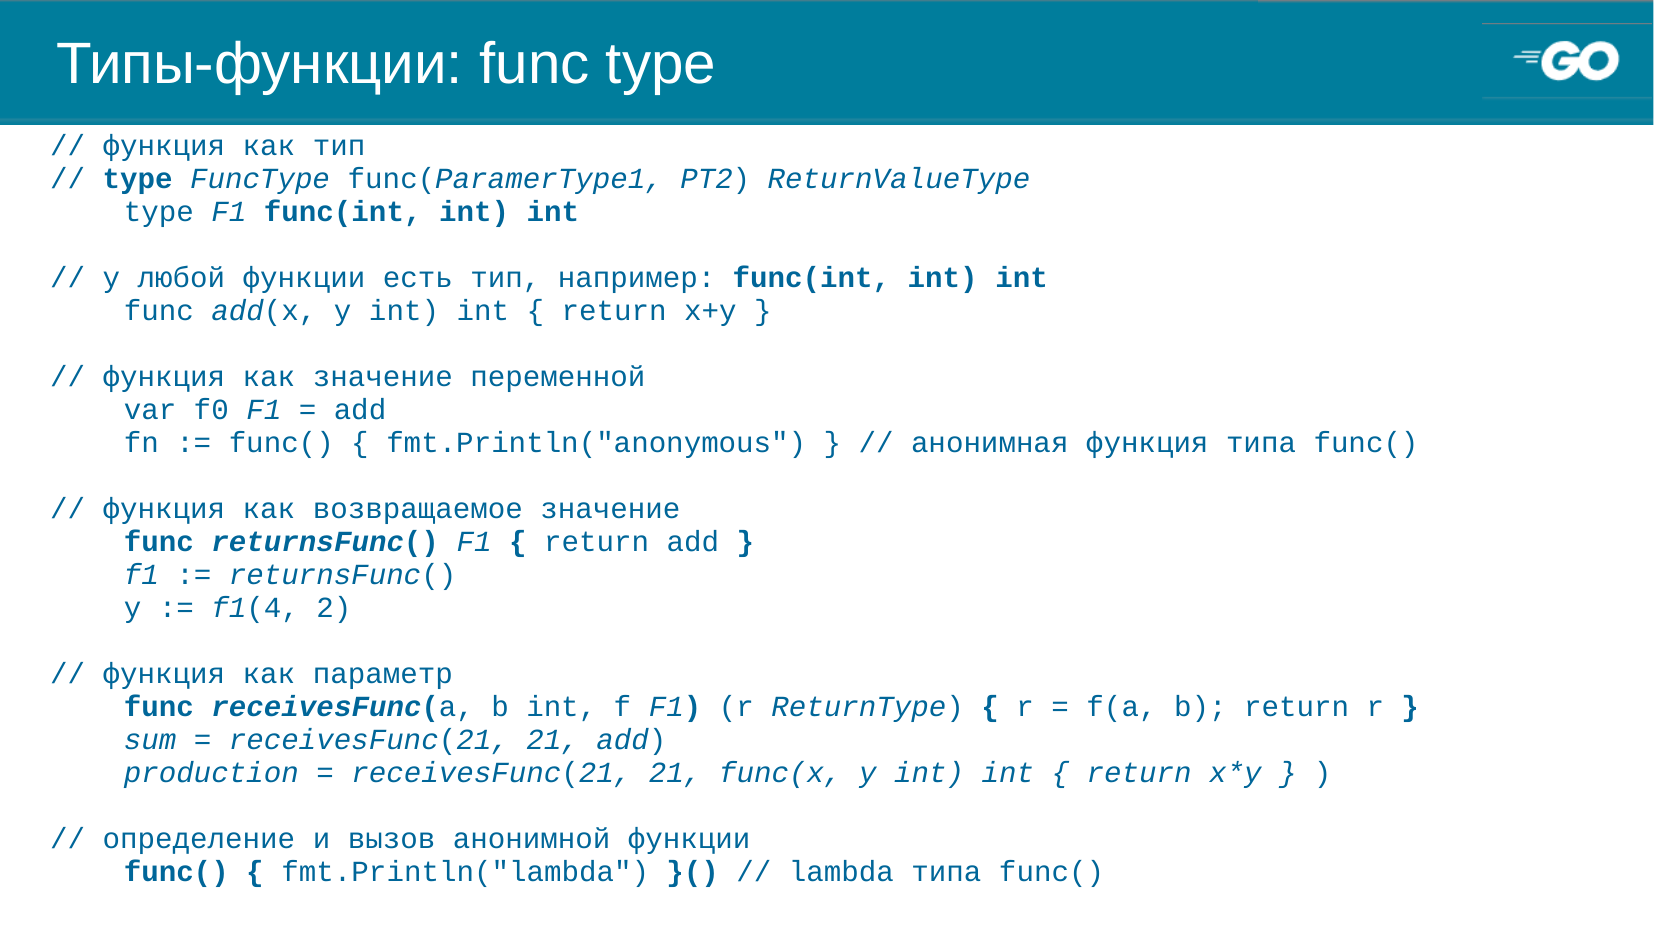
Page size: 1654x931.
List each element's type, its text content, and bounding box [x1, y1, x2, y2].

text_box Типы-функции: func type [41, 23, 1495, 104]
picture [1542, 41, 1619, 81]
text_box // функция как тип // type FuncType func(ParamerType1, PT2) ReturnValueType type F1 func(int, int) int // у любой функции есть тип, например: func(int, int) int func add(x, y int) int { return x+y } // функция как значение переменной var f0 F1 = add fn := func() { fmt.Println("anonymous") } // анонимная функция типа func() // функция как возвращаемое значение func returnsFunc() F1 { return add } f1 := returnsFunc() y := f1(4, 2) // функция как параметр func receivesFunc(a, b int, f F1) (r ReturnType) { r = f(a, b); return r } sum = receivesFunc(21, 21, add) production = receivesFunc(21, 21, func(x, y int) int { return x*y } ) // определение и вызов анонимной функции func() { fmt.Println("lambda") }() // lambda типа func() [35, 124, 1619, 899]
